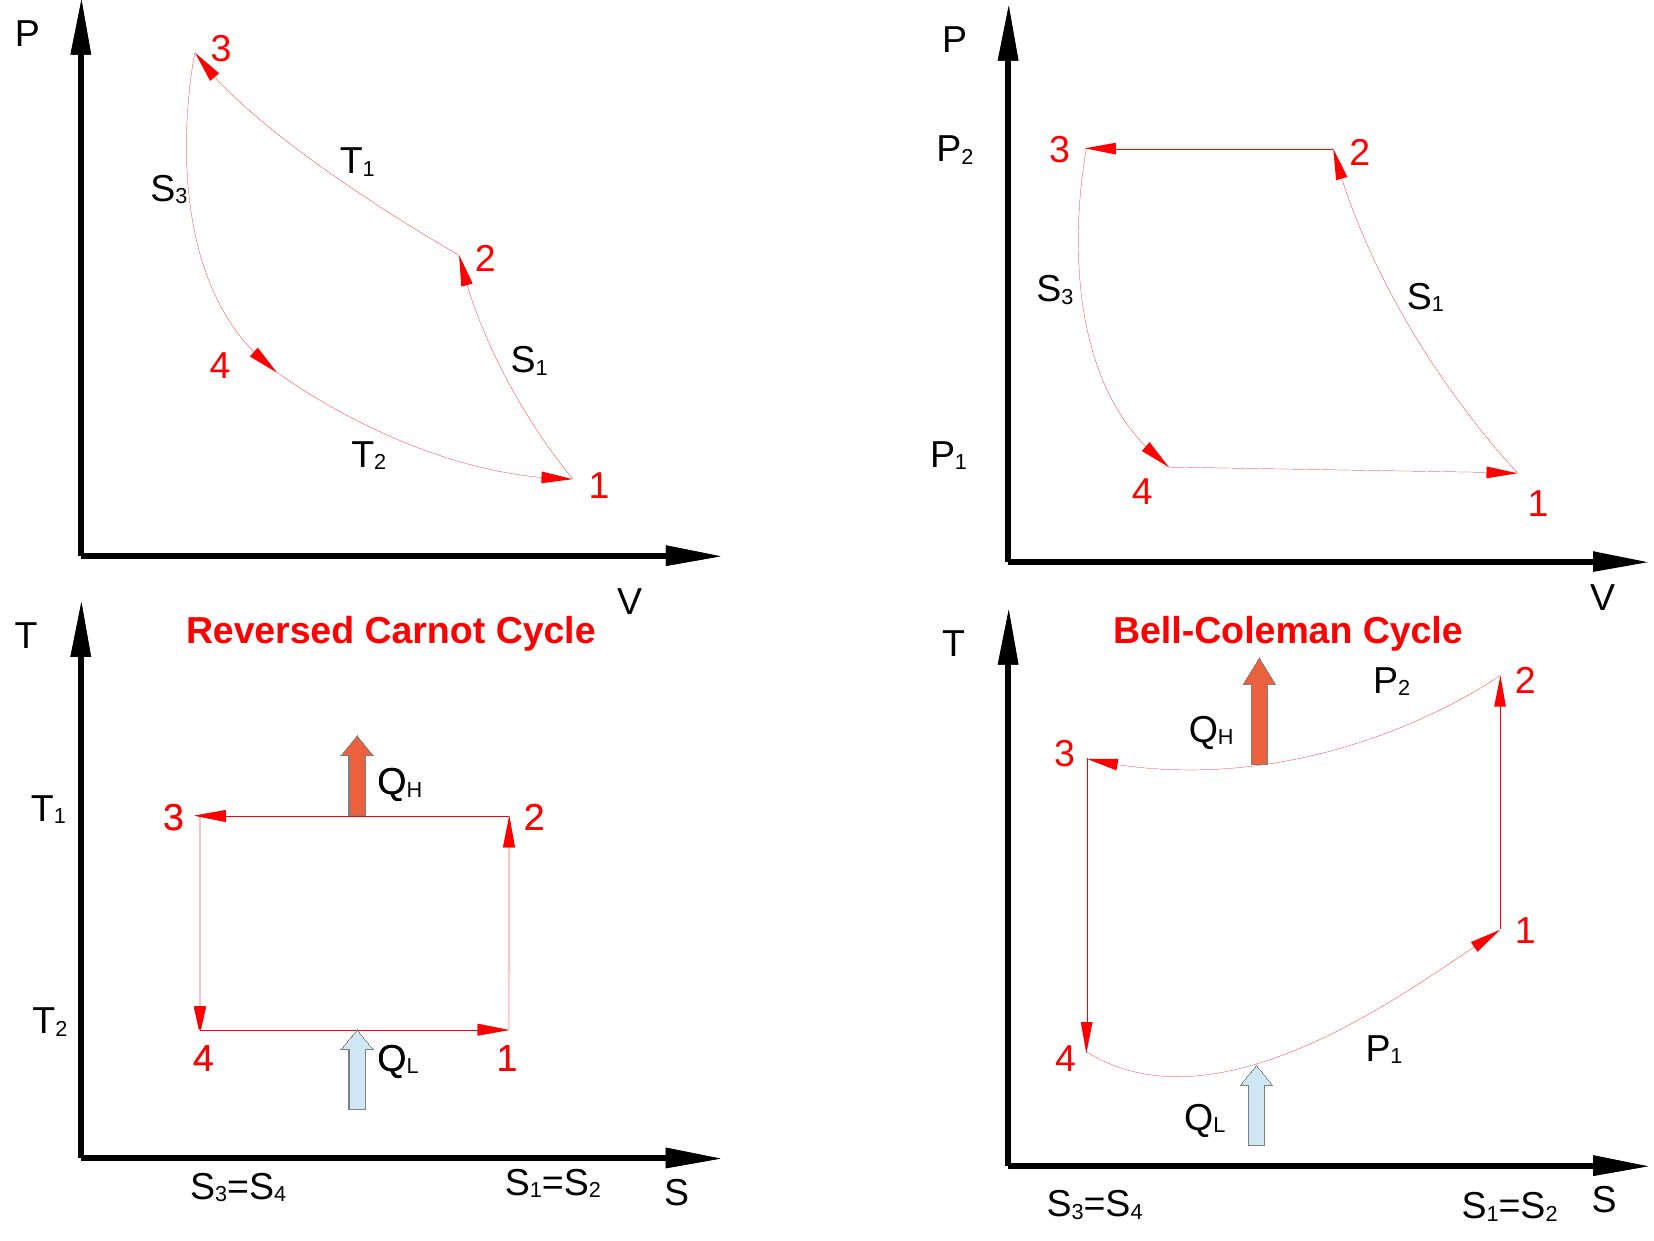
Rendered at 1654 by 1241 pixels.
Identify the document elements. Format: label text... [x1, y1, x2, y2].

text_box 4 [194, 337, 242, 394]
text_box [1243, 660, 1276, 765]
text_box T1 [16, 780, 81, 850]
text_box S3=S4 [175, 1157, 302, 1228]
text_box [340, 735, 372, 816]
text_box [1240, 1065, 1273, 1146]
text_box S3=S4 [1031, 1175, 1158, 1241]
text_box S1 [1392, 267, 1459, 338]
text_box S3 [1021, 260, 1089, 330]
text_box S1=S2 [1446, 1176, 1579, 1241]
text_box Reversed Carnot Cycle [171, 602, 611, 660]
text_box S [649, 1163, 705, 1221]
text_box V [602, 573, 657, 631]
text_box 3 [1039, 724, 1086, 782]
text_box S1=S2 [490, 1153, 616, 1223]
text_box S1 [495, 331, 563, 401]
text_box 4 [1040, 1029, 1087, 1089]
text_box 1 [573, 457, 620, 515]
text_box S3 [135, 159, 203, 230]
text_box 3 [1034, 120, 1081, 178]
text_box 1 [1500, 902, 1547, 959]
text_box 2 [460, 229, 507, 287]
text_box Bell-Coleman Cycle [1098, 602, 1478, 660]
text_box T [927, 615, 976, 673]
text_box 3 [148, 789, 195, 847]
text_box 4 [178, 1029, 225, 1087]
text_box [340, 1029, 366, 1110]
text_box QH [1173, 700, 1261, 770]
text_box 1 [1512, 475, 1560, 532]
text_box 3 [195, 20, 243, 78]
text_box S [1576, 1171, 1632, 1229]
text_box 1 [481, 1029, 529, 1087]
text_box 4 [1117, 463, 1164, 521]
text_box P [0, 5, 49, 63]
text_box P1 [1350, 1019, 1418, 1089]
text_box 2 [508, 789, 556, 847]
text_box P [927, 11, 976, 69]
text_box P1 [915, 425, 982, 495]
text_box QL [1169, 1088, 1250, 1159]
text_box QH [362, 753, 467, 864]
text_box T [0, 607, 49, 665]
text_box P2 [1358, 660, 1425, 722]
text_box T2 [17, 992, 83, 1062]
text_box 2 [1500, 651, 1547, 709]
text_box T2 [336, 425, 402, 495]
text_box V [1575, 569, 1630, 626]
text_box 2 [1334, 124, 1381, 182]
text_box QL [362, 1029, 443, 1099]
text_box P2 [921, 120, 989, 190]
text_box T1 [325, 132, 390, 202]
